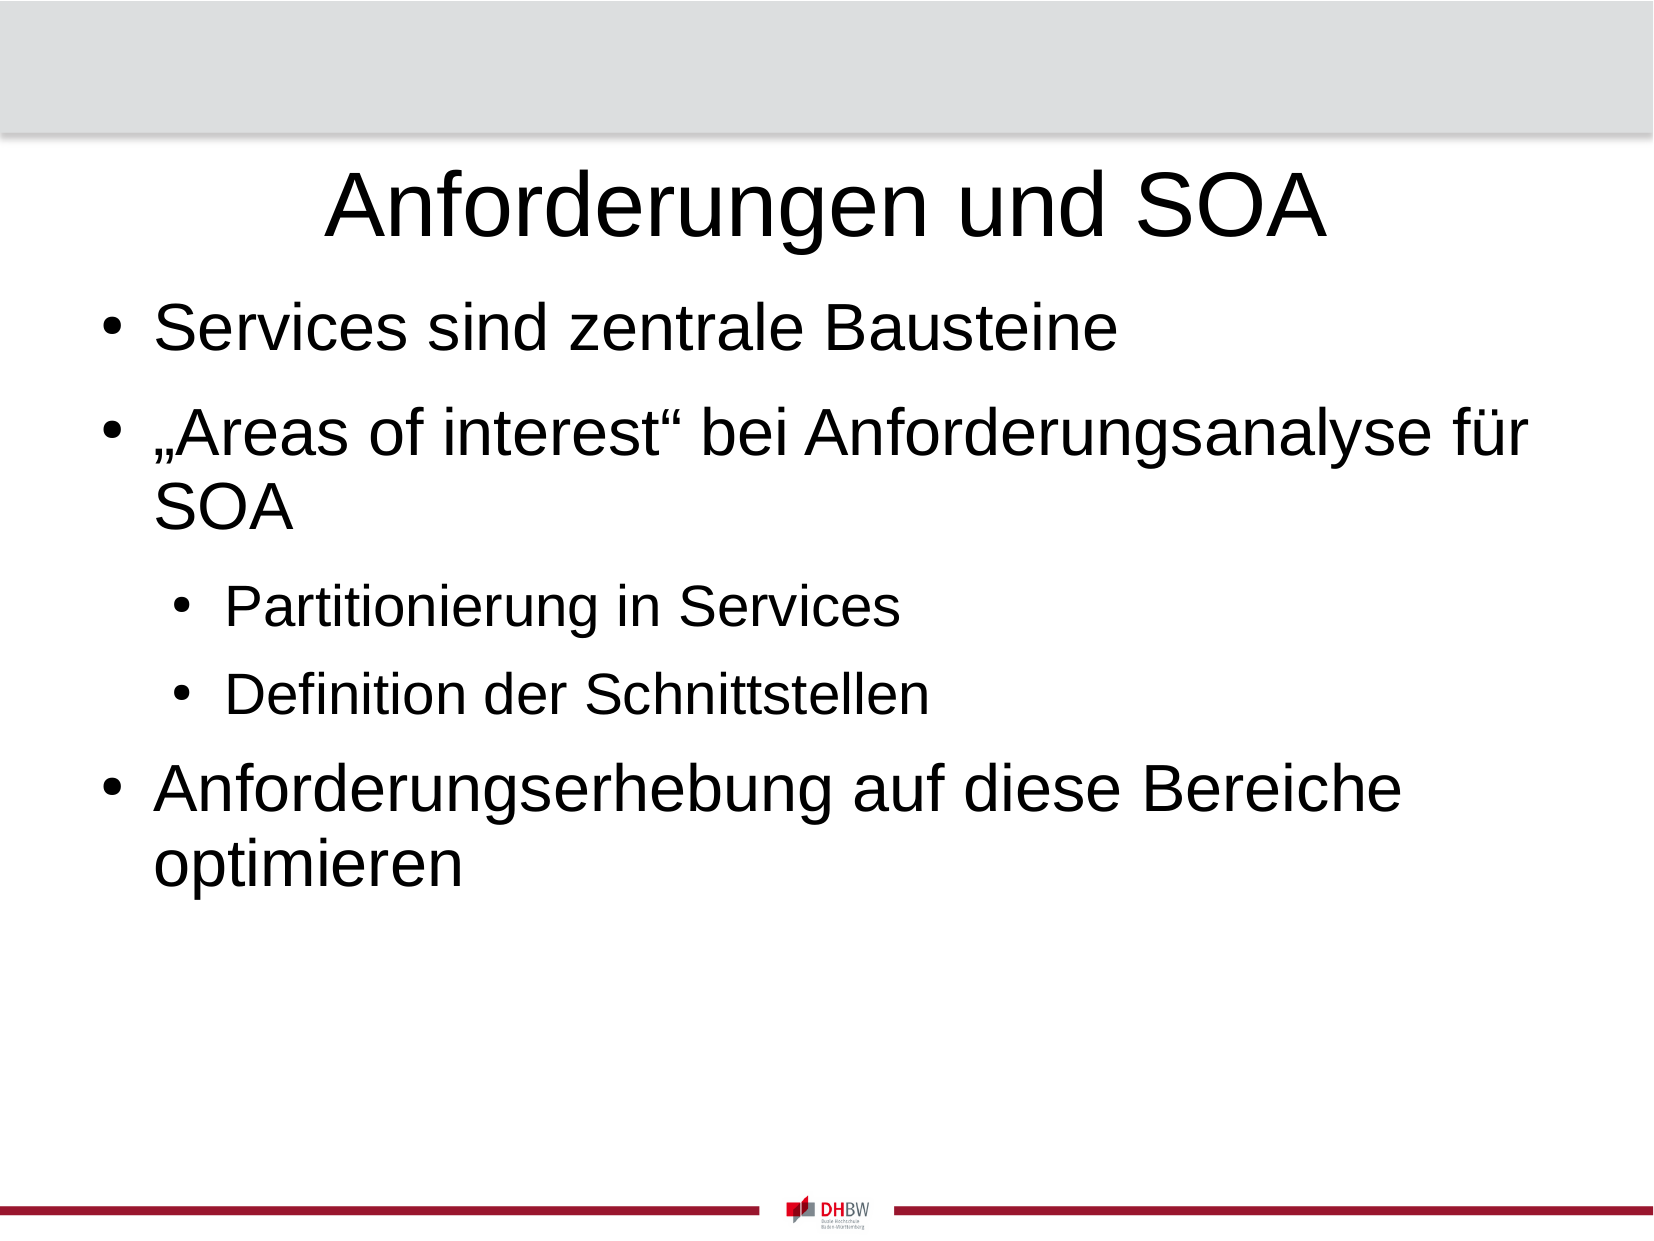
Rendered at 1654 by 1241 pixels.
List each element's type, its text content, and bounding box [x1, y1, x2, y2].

title Anforderungen und SOA [82, 147, 1571, 257]
picture [0, 1, 1654, 1237]
list Services sind zentrale Bausteine „Areas of interest“ bei Anforderungsanalyse für SOA Partitionierung in Services Definition der Schnittstellen Anforderungserhebung auf diese Bereiche optimieren [82, 290, 1571, 1128]
